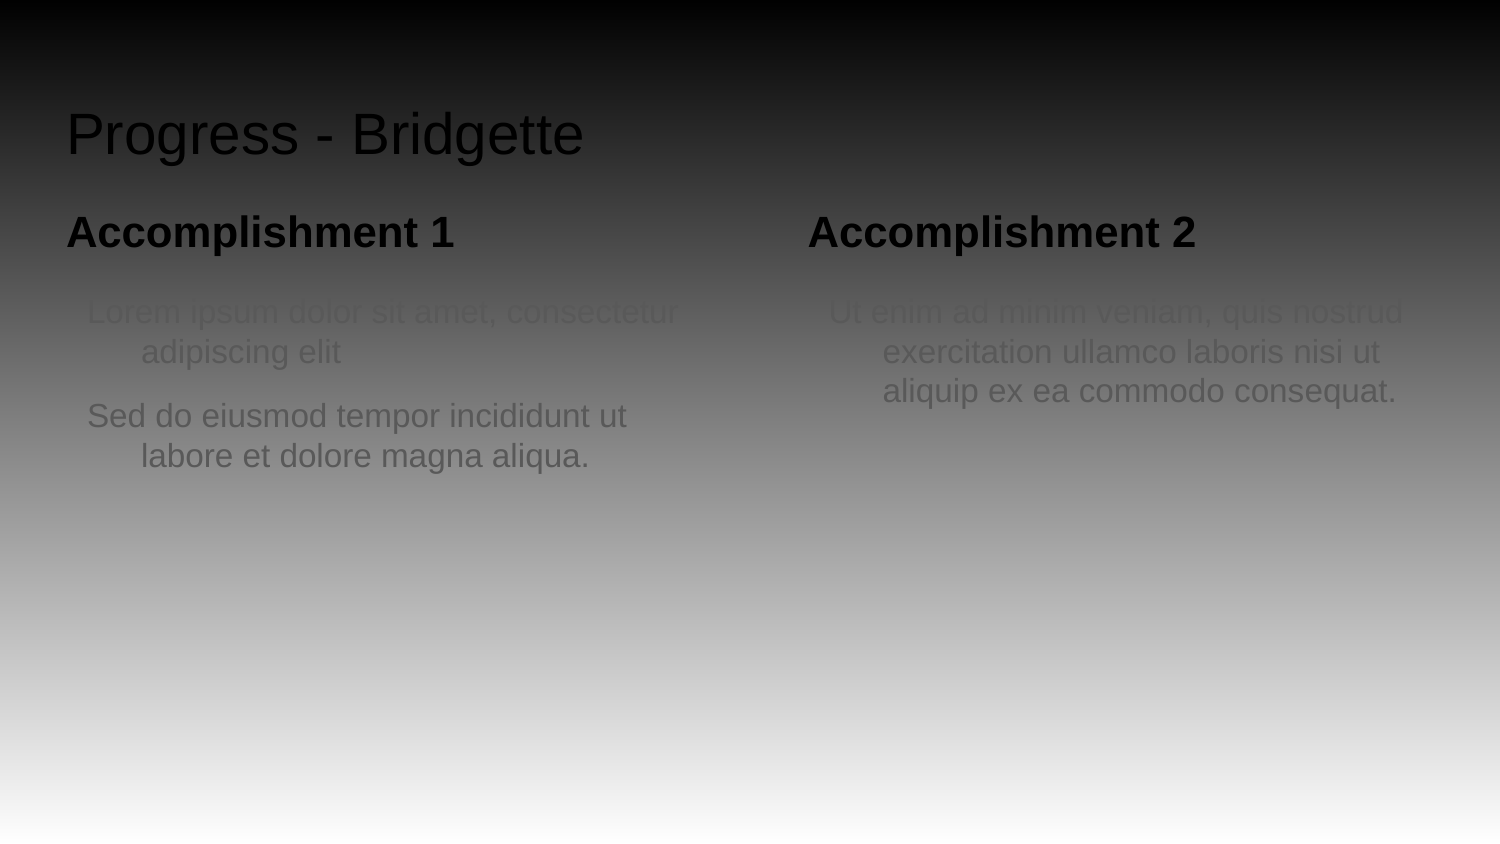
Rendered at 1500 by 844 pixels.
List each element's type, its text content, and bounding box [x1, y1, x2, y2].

list Accomplishment 1 Lorem ipsum dolor sit amet, consectetur adipiscing elit Sed do eiusmod tempor incididunt ut labore et dolore magna aliqua. [51, 189, 708, 750]
title Progress - Bridgette [51, 81, 1449, 175]
list Accomplishment 2 Ut enim ad minim veniam, quis nostrud exercitation ullamco laboris nisi ut aliquip ex ea commodo consequat. [792, 189, 1449, 750]
